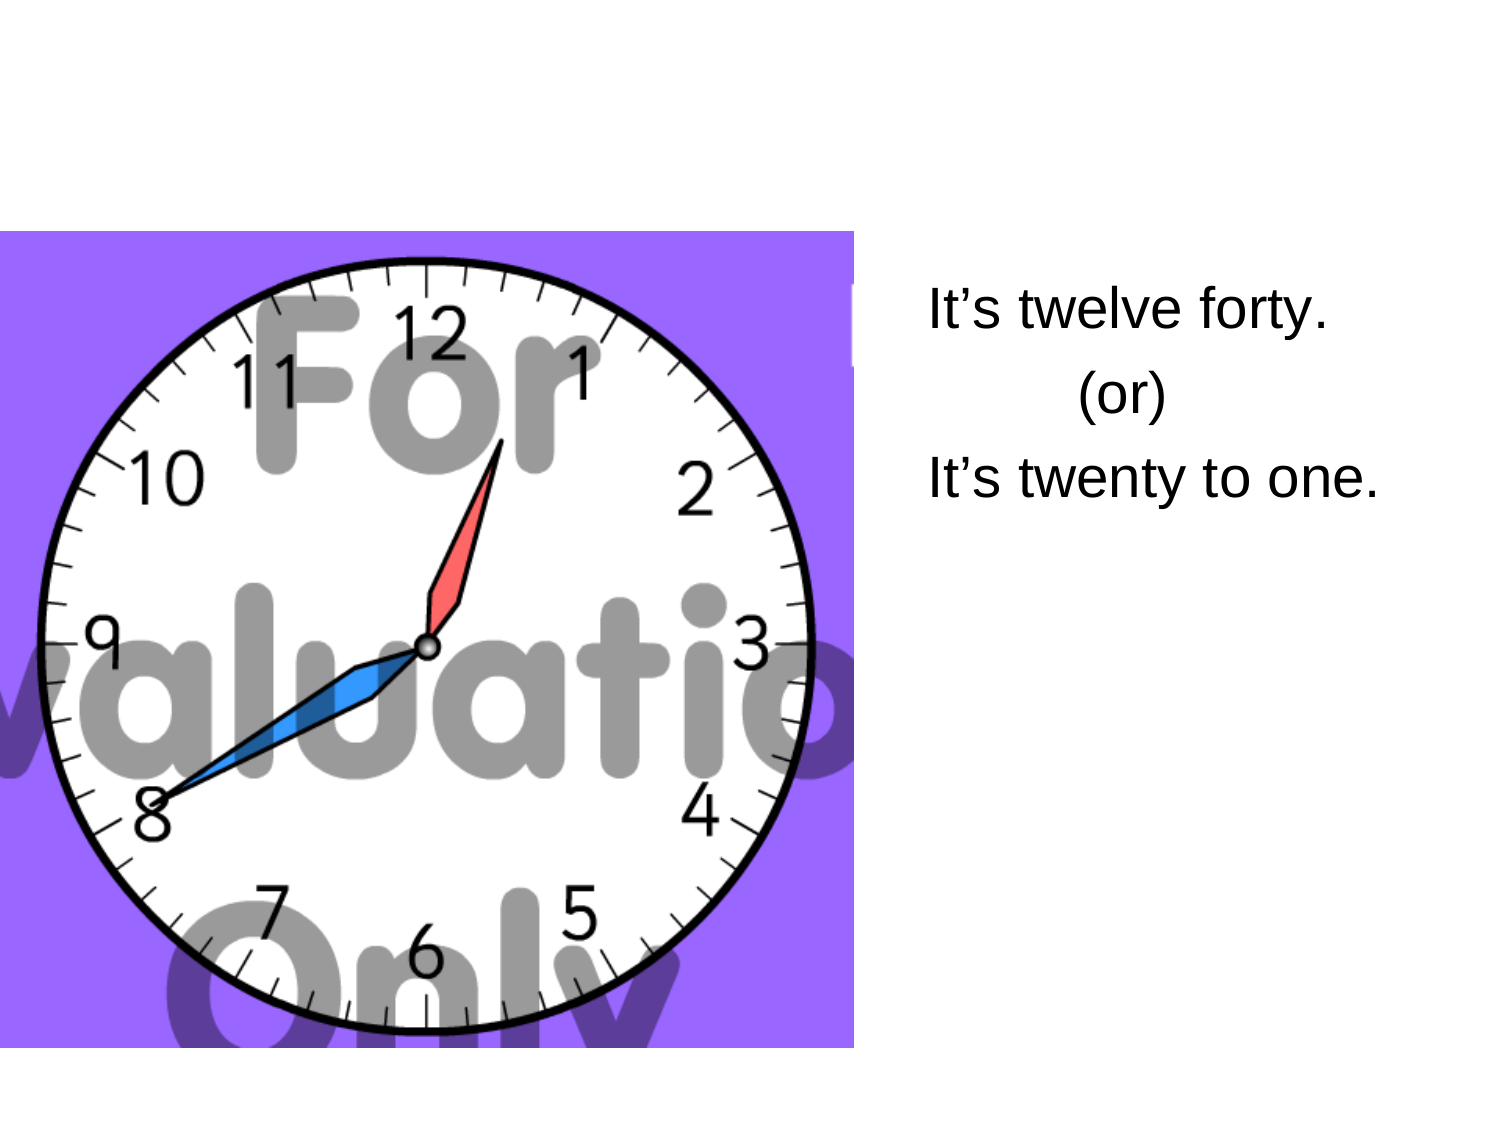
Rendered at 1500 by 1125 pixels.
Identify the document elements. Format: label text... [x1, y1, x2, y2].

picture [0, 231, 854, 1048]
list It’s twelve forty. (or) It’s twenty to one. [762, 262, 1426, 1005]
